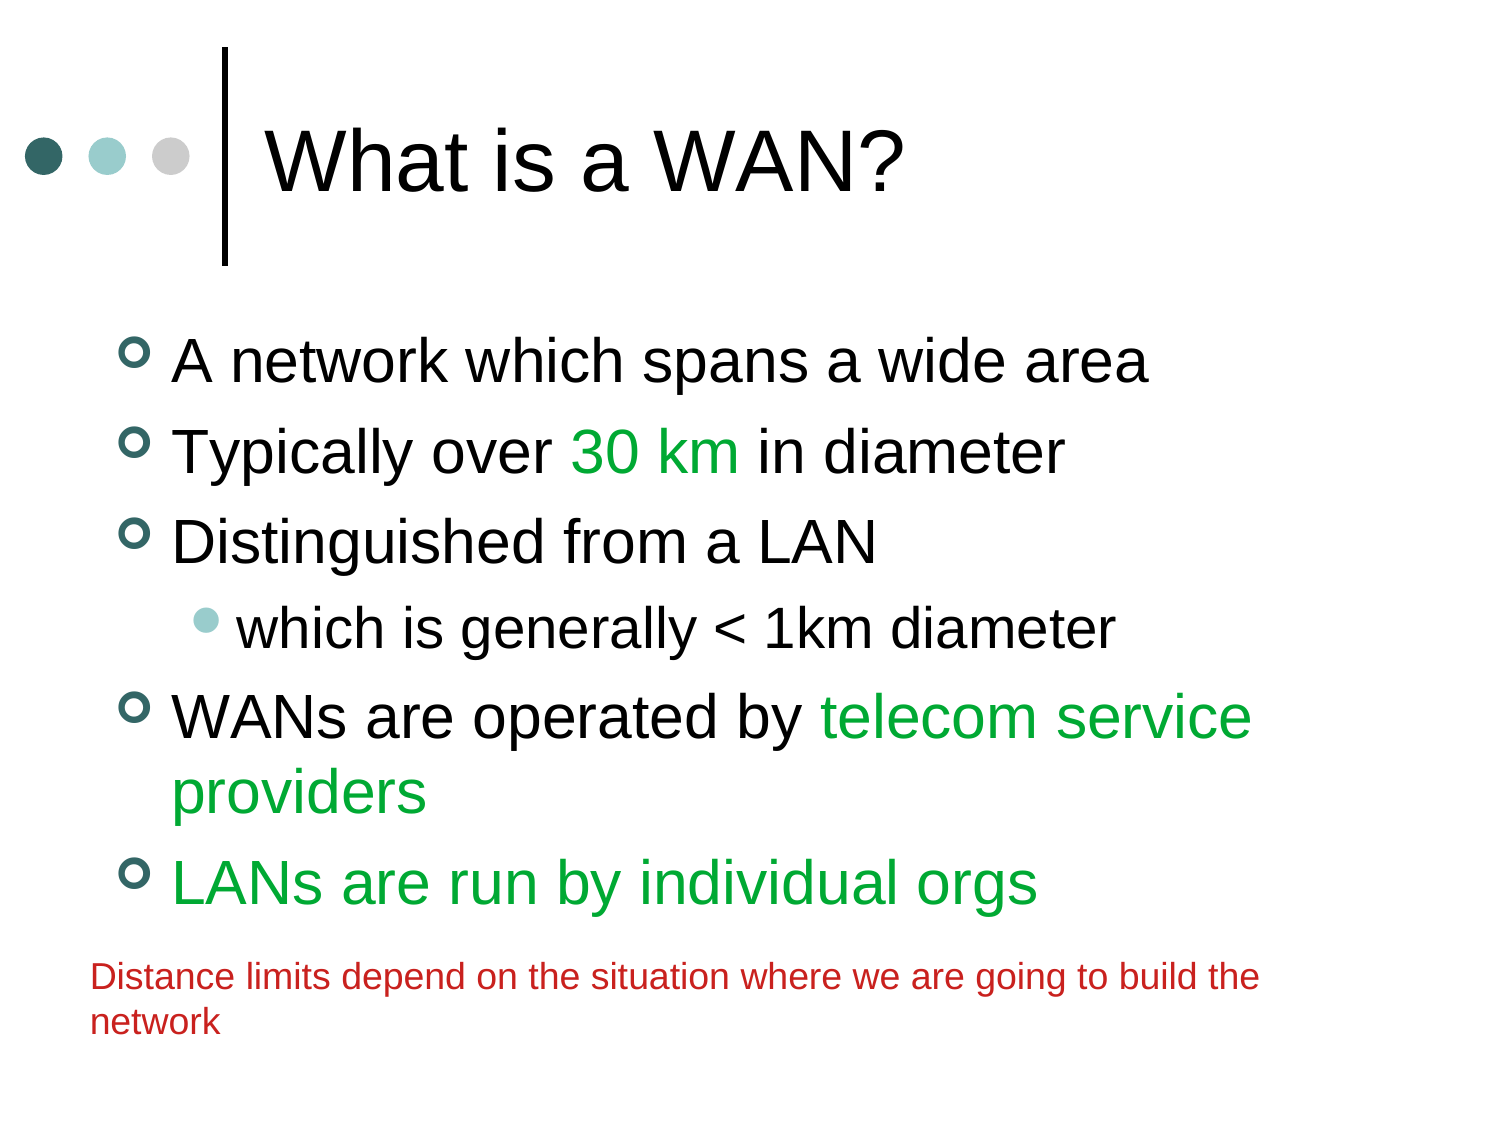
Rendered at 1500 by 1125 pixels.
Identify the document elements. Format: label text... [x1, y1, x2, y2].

title What is a WAN? [249, 31, 1401, 282]
text_box Distance limits depend on the situation where we are going to build the network [75, 945, 1381, 1050]
list A network which spans a wide area Typically over 30 km in diameter Distinguished from a LAN which is generally < 1km diameter WANs are operated by telecom service providers LANs are run by individual orgs [100, 312, 1400, 988]
